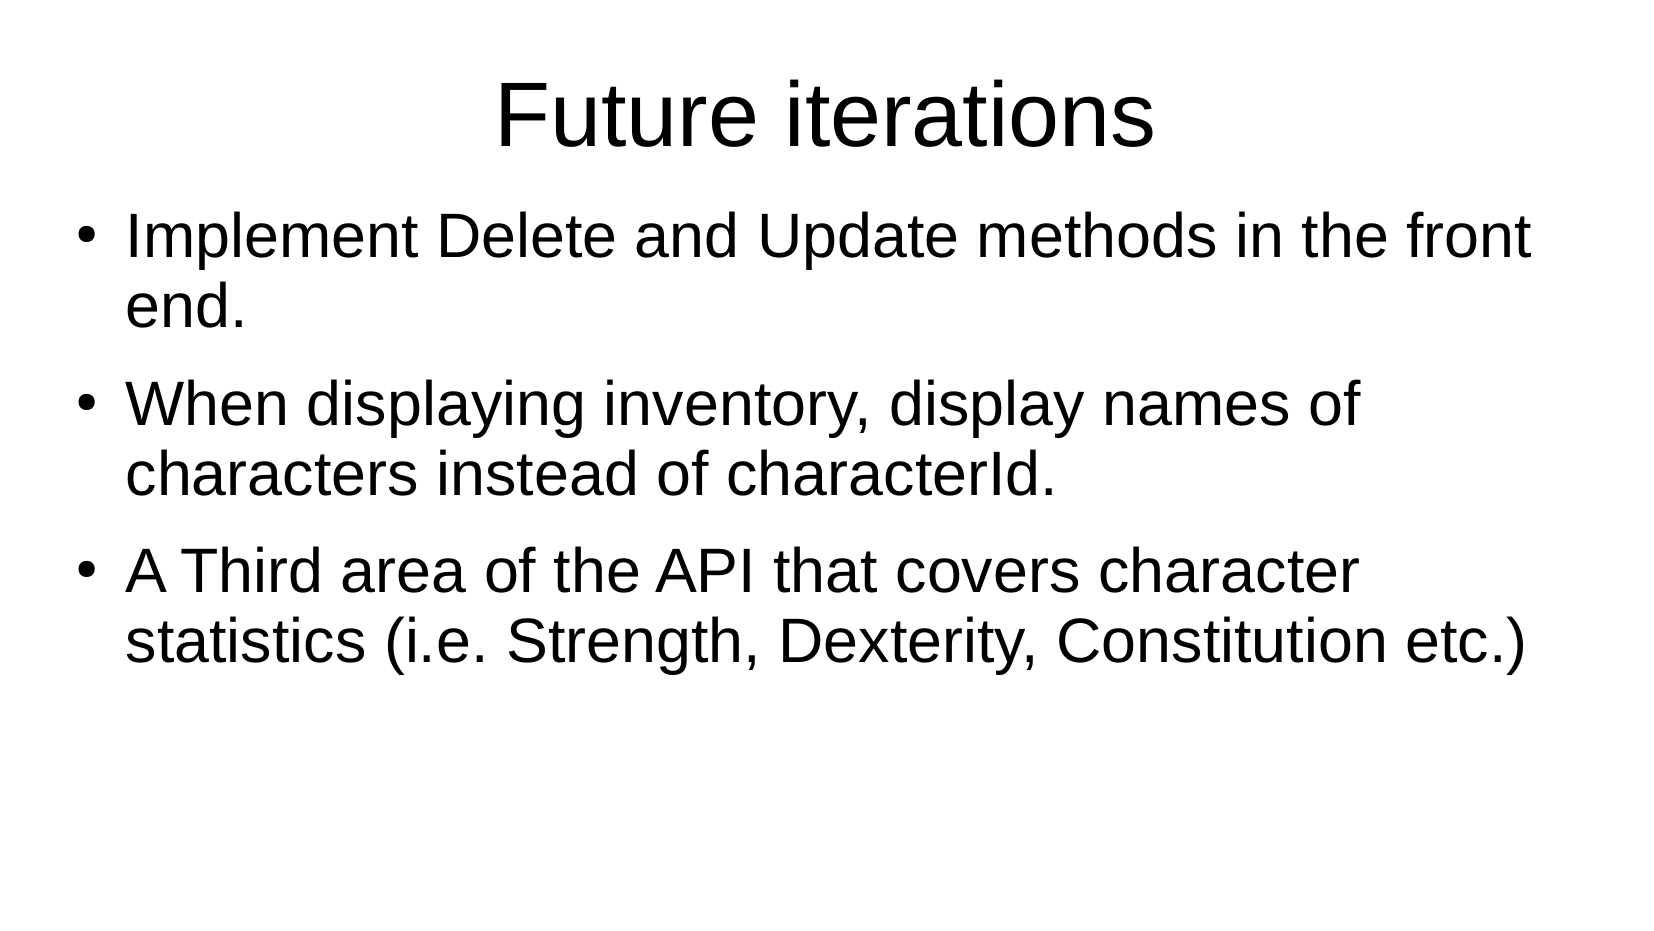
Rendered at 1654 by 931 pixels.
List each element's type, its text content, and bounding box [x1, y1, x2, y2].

list Implement Delete and Update methods in the front end. When displaying inventory, display names of characters instead of characterId. A Third area of the API that covers character statistics (i.e. Strength, Dexterity, Constitution etc.) [59, 200, 1548, 741]
title Future iterations [82, 37, 1571, 193]
